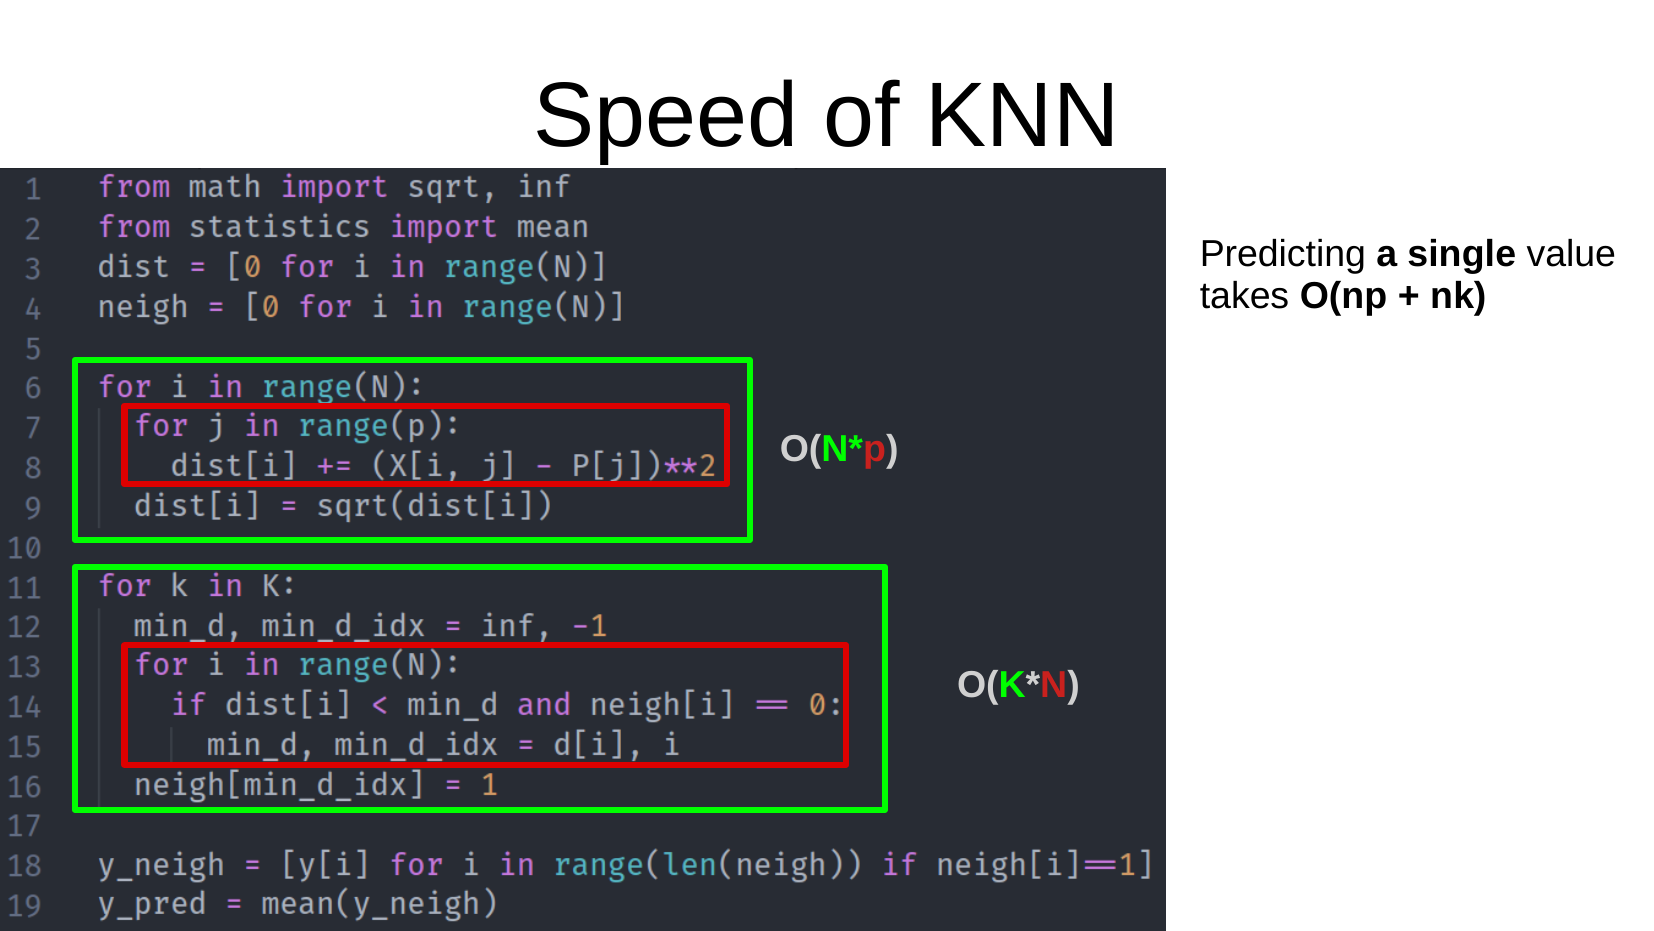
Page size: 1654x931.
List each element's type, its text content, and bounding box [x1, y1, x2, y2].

text_box Predicting a single value takes O(np + nk) [1185, 225, 1636, 408]
picture [0, 168, 1166, 931]
text_box O(K*N) [942, 656, 1095, 714]
title Speed of KNN [82, 37, 1571, 193]
text_box O(N*p) [765, 420, 914, 477]
